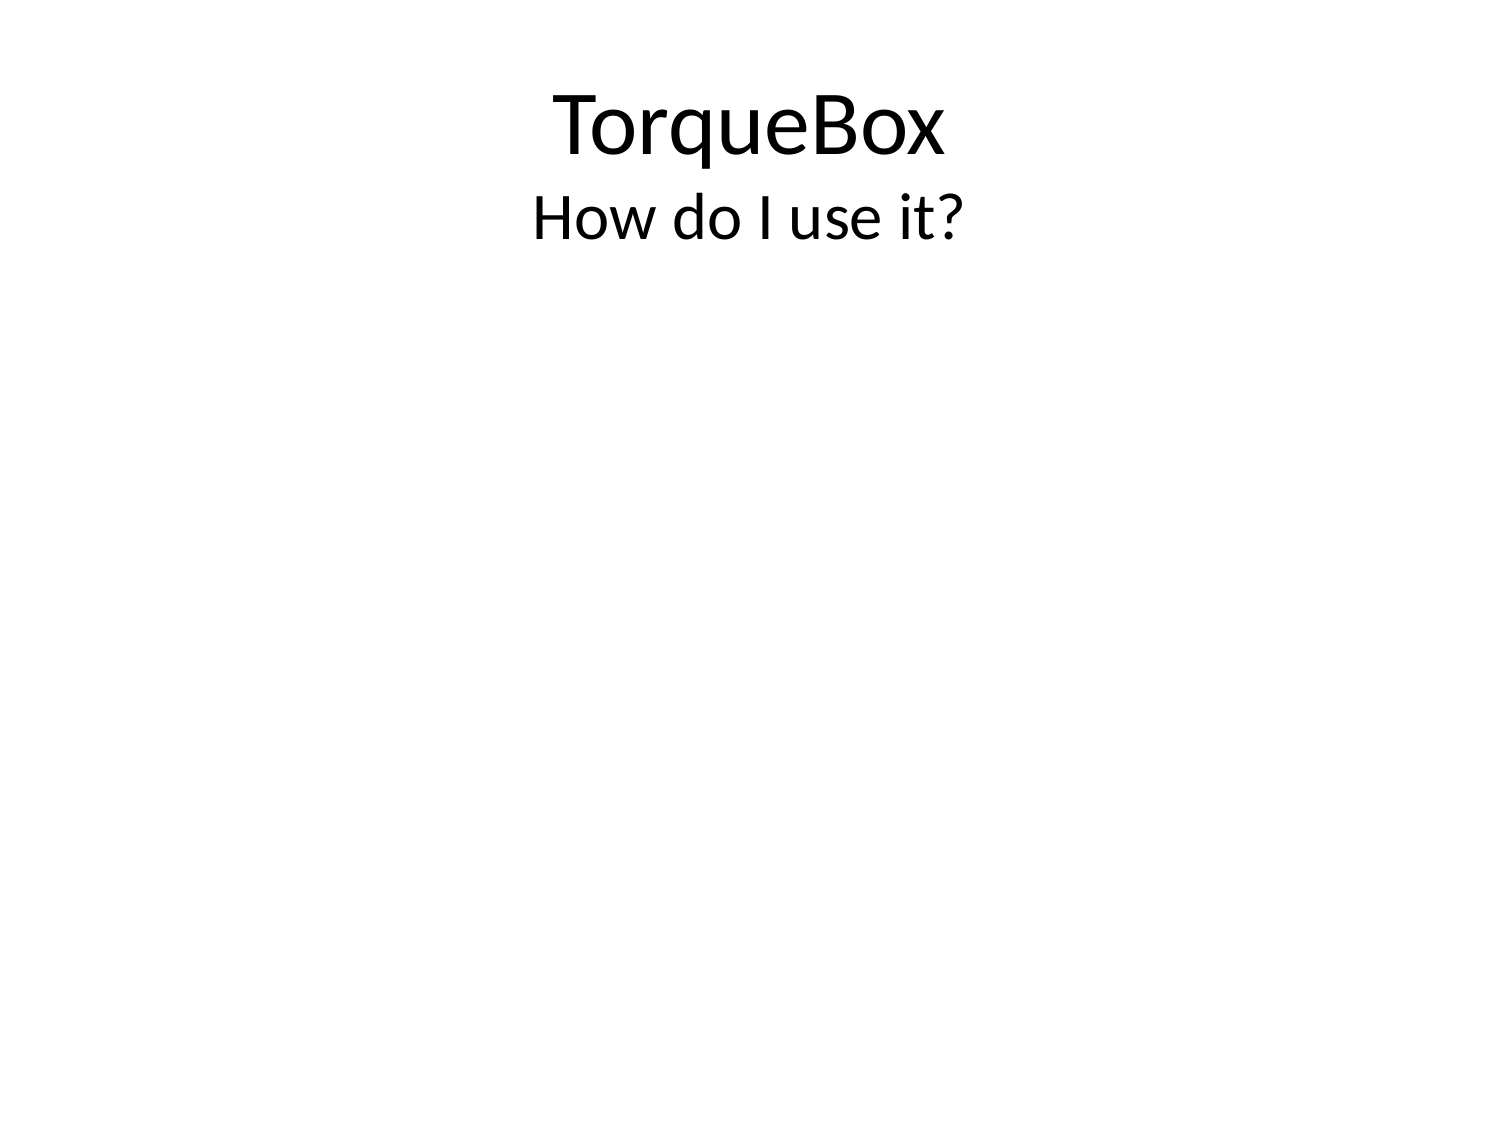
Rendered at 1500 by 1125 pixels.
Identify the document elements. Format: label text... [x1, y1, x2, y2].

title TorqueBox How do I use it? [75, 45, 1425, 271]
